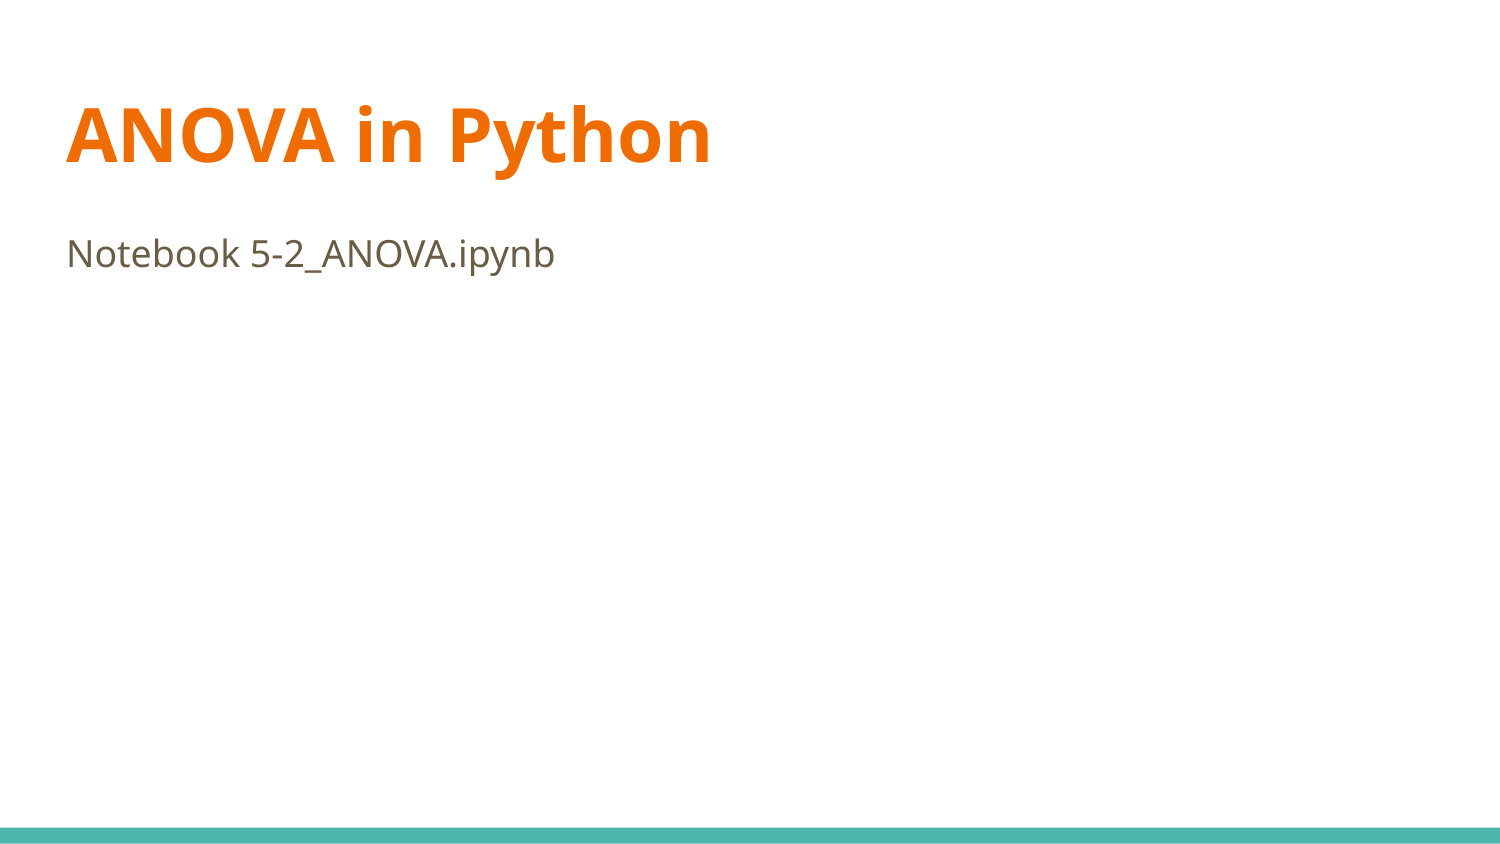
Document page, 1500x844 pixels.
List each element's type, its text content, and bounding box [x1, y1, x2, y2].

title ANOVA in Python [51, 72, 1449, 189]
list Notebook 5-2_ANOVA.ipynb [51, 207, 1449, 750]
